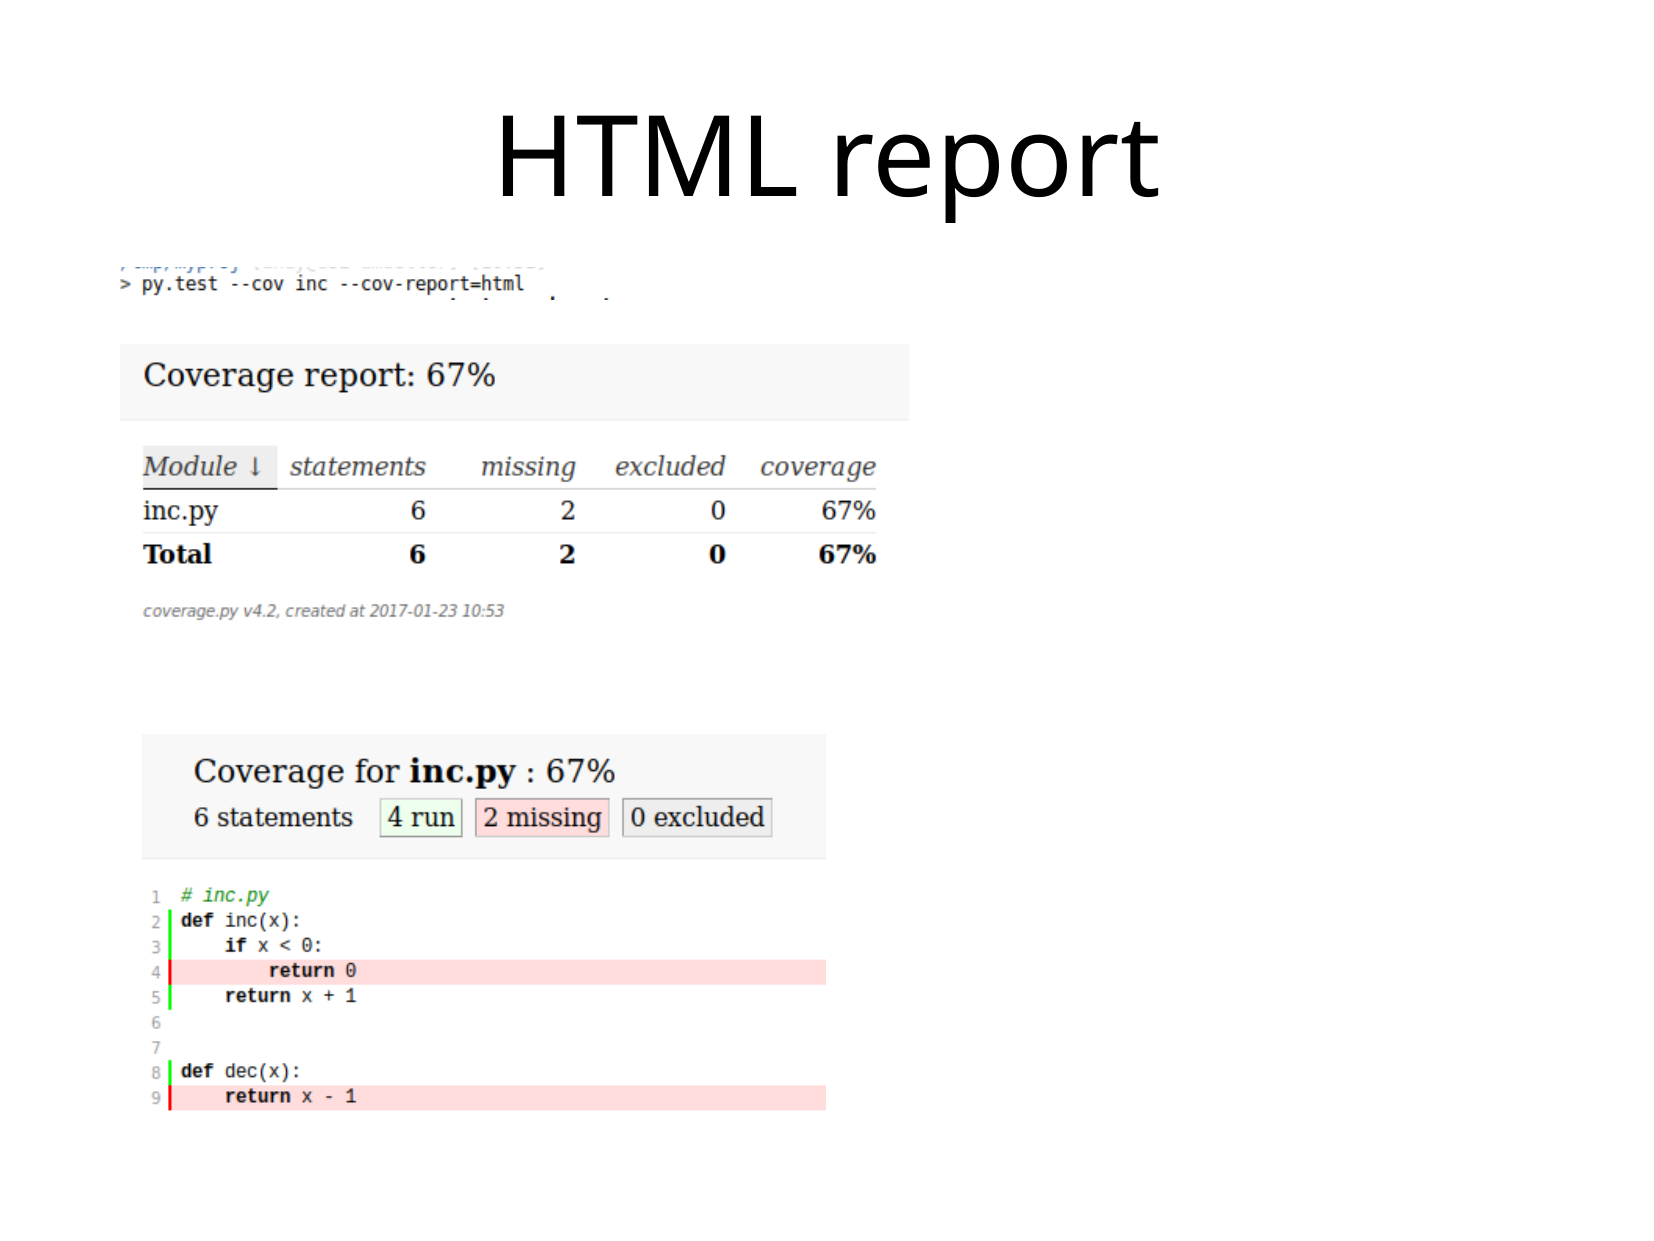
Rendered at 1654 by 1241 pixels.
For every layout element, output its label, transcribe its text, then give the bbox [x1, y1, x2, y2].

picture [120, 267, 614, 301]
picture [142, 734, 826, 1131]
title HTML report [82, 49, 1571, 257]
picture [120, 344, 909, 661]
